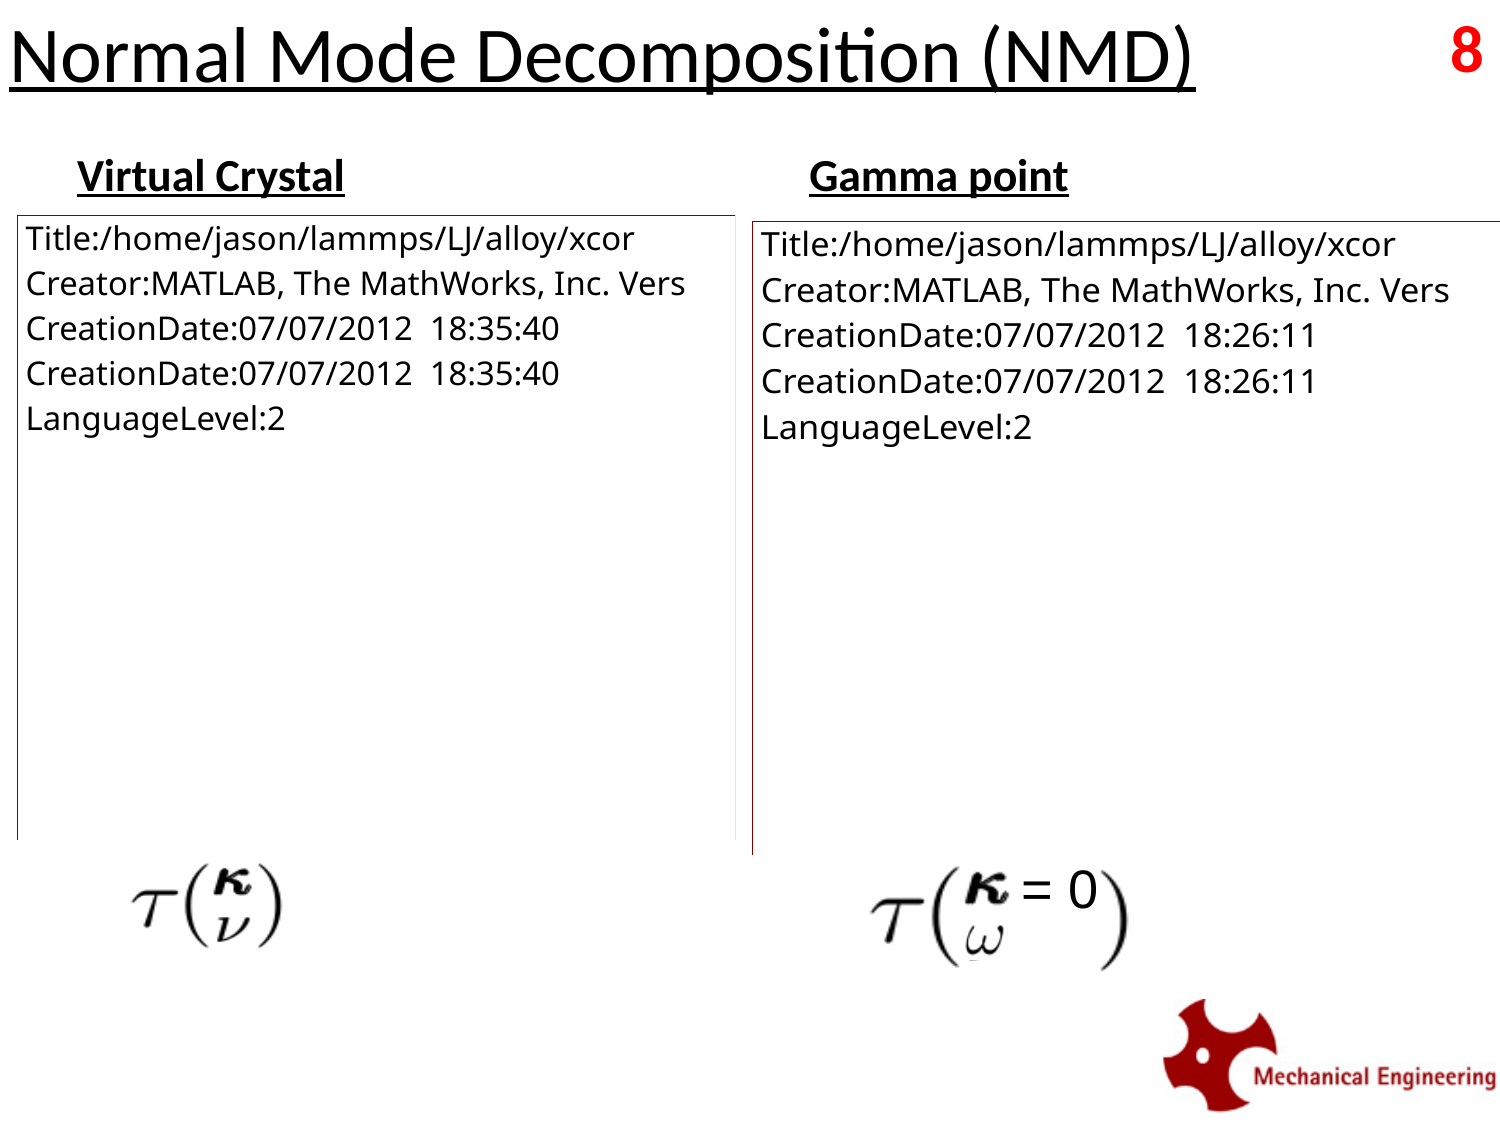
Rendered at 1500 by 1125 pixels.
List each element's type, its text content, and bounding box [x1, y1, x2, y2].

picture [1162, 999, 1497, 1113]
picture [750, 219, 1500, 969]
picture [15, 213, 736, 961]
picture [1092, 928, 1150, 972]
text_box Virtual Crystal [62, 149, 601, 213]
text_box Gamma point [794, 149, 1216, 218]
text_box 8 [1436, 0, 1500, 93]
title Normal Mode Decomposition (NMD) [0, 0, 1375, 145]
text_box = 0 [1007, 851, 1171, 928]
